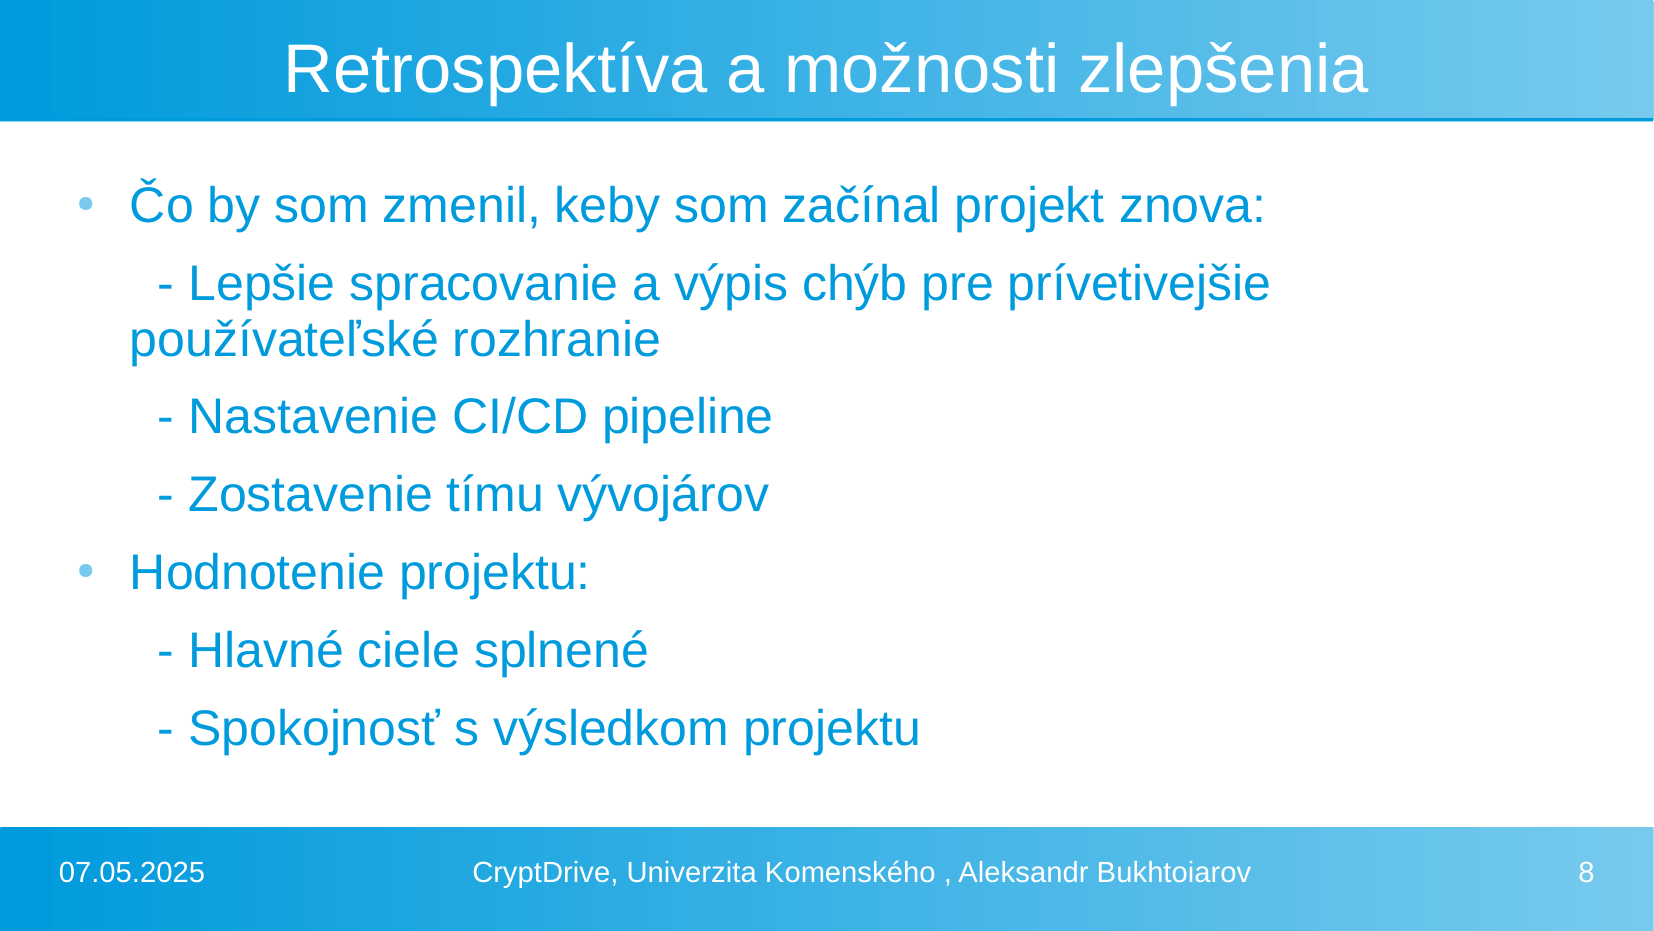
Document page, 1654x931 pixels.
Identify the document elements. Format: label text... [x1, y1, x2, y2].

list Čo by som zmenil, keby som začínal projekt znova: - Lepšie spracovanie a výpis chýb pre prívetivejšie používateľské rozhranie - Nastavenie CI/CD pipeline - Zostavenie tímu vývojárov Hodnotenie projektu: - Hlavné ciele splnené - Spokojnosť s výsledkom projektu [59, 177, 1595, 768]
title Retrospektíva a možnosti zlepšenia [59, 29, 1595, 108]
